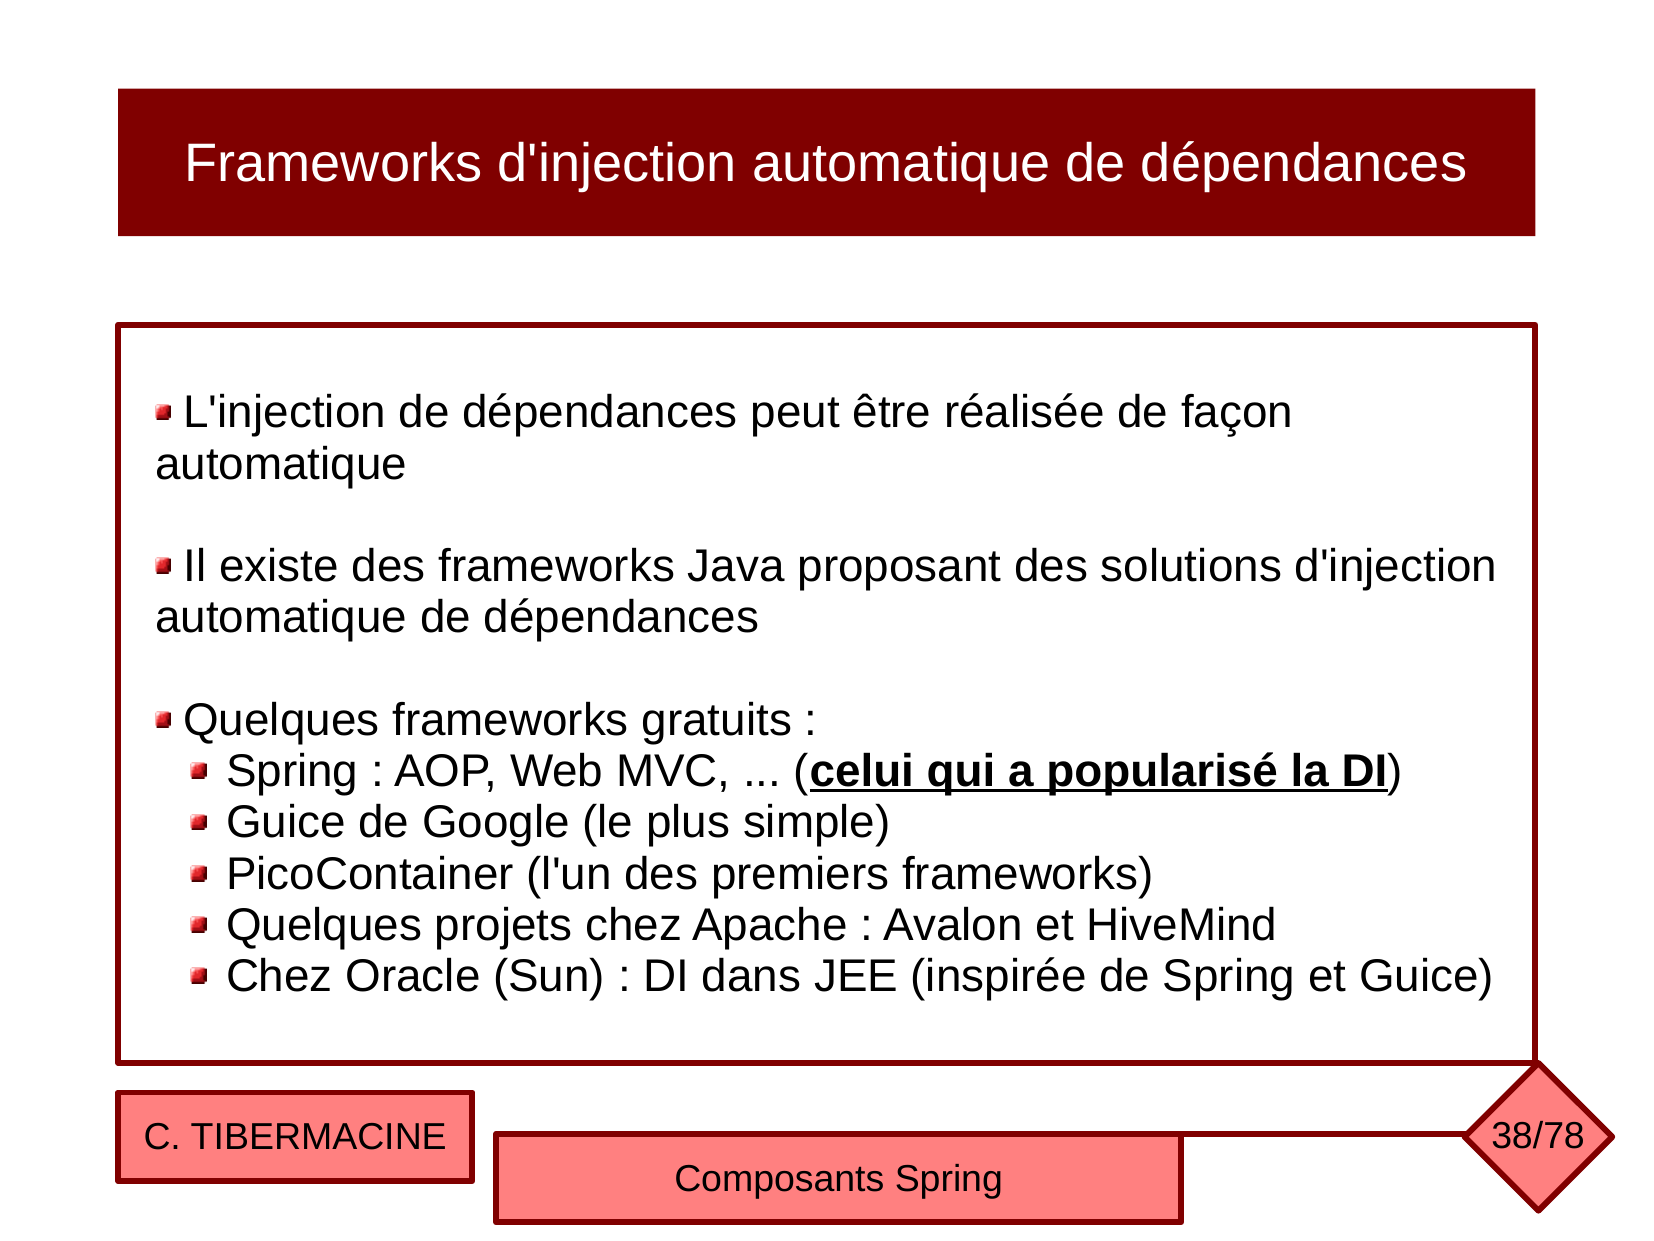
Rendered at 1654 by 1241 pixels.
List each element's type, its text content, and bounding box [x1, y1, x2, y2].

text_box L'injection de dépendances peut être réalisée de façon automatique Il existe des frameworks Java proposant des solutions d'injection automatique de dépendances Quelques frameworks gratuits : Spring : AOP, Web MVC, ... (celui qui a popularisé la DI) Guice de Google (le plus simple) PicoContainer (l'un des premiers frameworks) Quelques projets chez Apache : Avalon et HiveMind Chez Oracle (Sun) : DI dans JEE (inspirée de Spring et Guice) [118, 324, 1536, 1063]
picture [155, 557, 171, 574]
picture [190, 762, 207, 779]
picture [155, 711, 171, 728]
text_box Frameworks d'injection automatique de dépendances [118, 88, 1536, 237]
text_box C. TIBERMACINE [118, 1092, 473, 1182]
picture [190, 916, 207, 933]
text_box [1464, 1125, 1476, 1149]
text_box [1494, 1062, 1583, 1107]
picture [190, 814, 207, 830]
picture [190, 967, 207, 984]
picture [190, 865, 207, 882]
picture [155, 404, 171, 420]
text_box Composants Spring [496, 1133, 1182, 1223]
text_box <numéro>/78 [1476, 1107, 1613, 1207]
